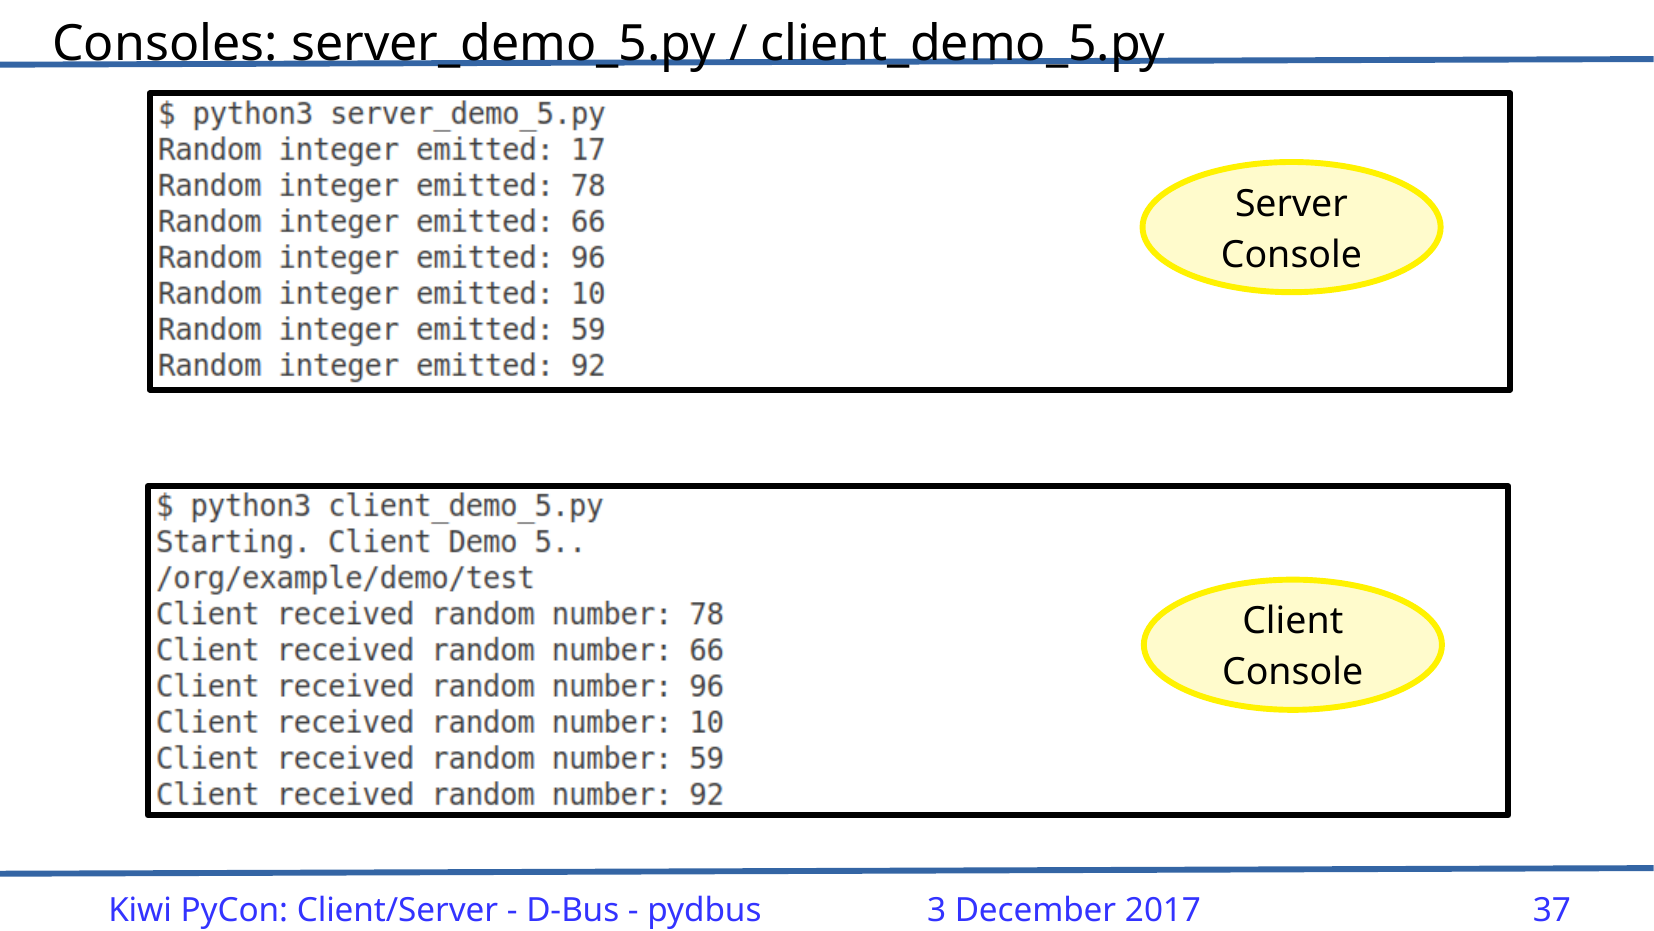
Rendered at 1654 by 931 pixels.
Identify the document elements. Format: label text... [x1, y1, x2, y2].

text_box Consoles: server_demo_5.py / client_demo_5.py [37, 0, 1540, 76]
picture [150, 488, 1506, 813]
picture [152, 96, 1508, 387]
text_box Client Console [1143, 579, 1442, 710]
text_box Server Console [1142, 161, 1441, 293]
